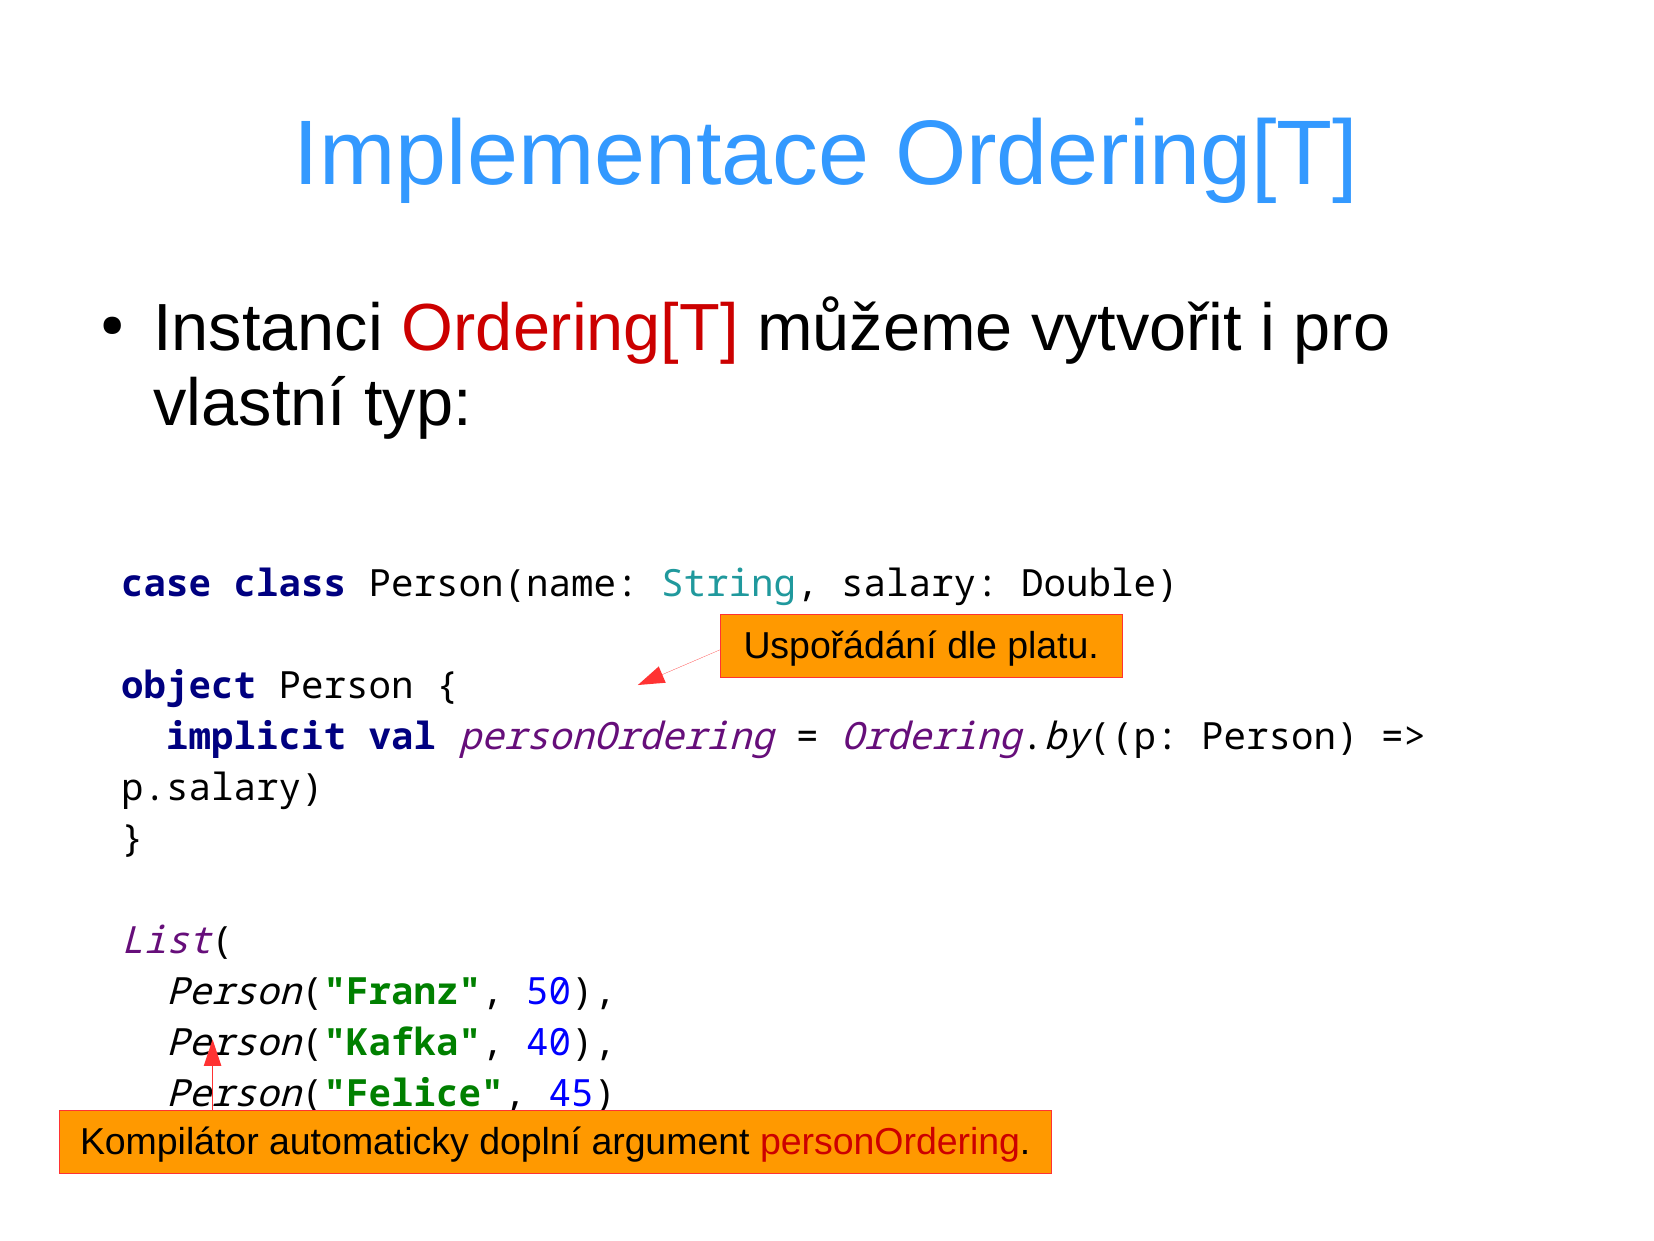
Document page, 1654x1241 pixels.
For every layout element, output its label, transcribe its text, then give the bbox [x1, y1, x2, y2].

text_box Uspořádání dle platu. [720, 614, 1123, 678]
text_box case class Person(name: String, salary: Double) object Person { implicit val personOrdering = Ordering.by((p: Person) => p.salary) } List( Person("Franz", 50), Person("Kafka", 40), Person("Felice", 45) ).sorted [106, 549, 1548, 1092]
title Implementace Ordering[T] [82, 49, 1571, 257]
list Instanci Ordering[T] můžeme vytvořit i pro vlastní typ: [82, 290, 1571, 1010]
text_box Kompilátor automaticky doplní argument personOrdering. [59, 1110, 1052, 1174]
